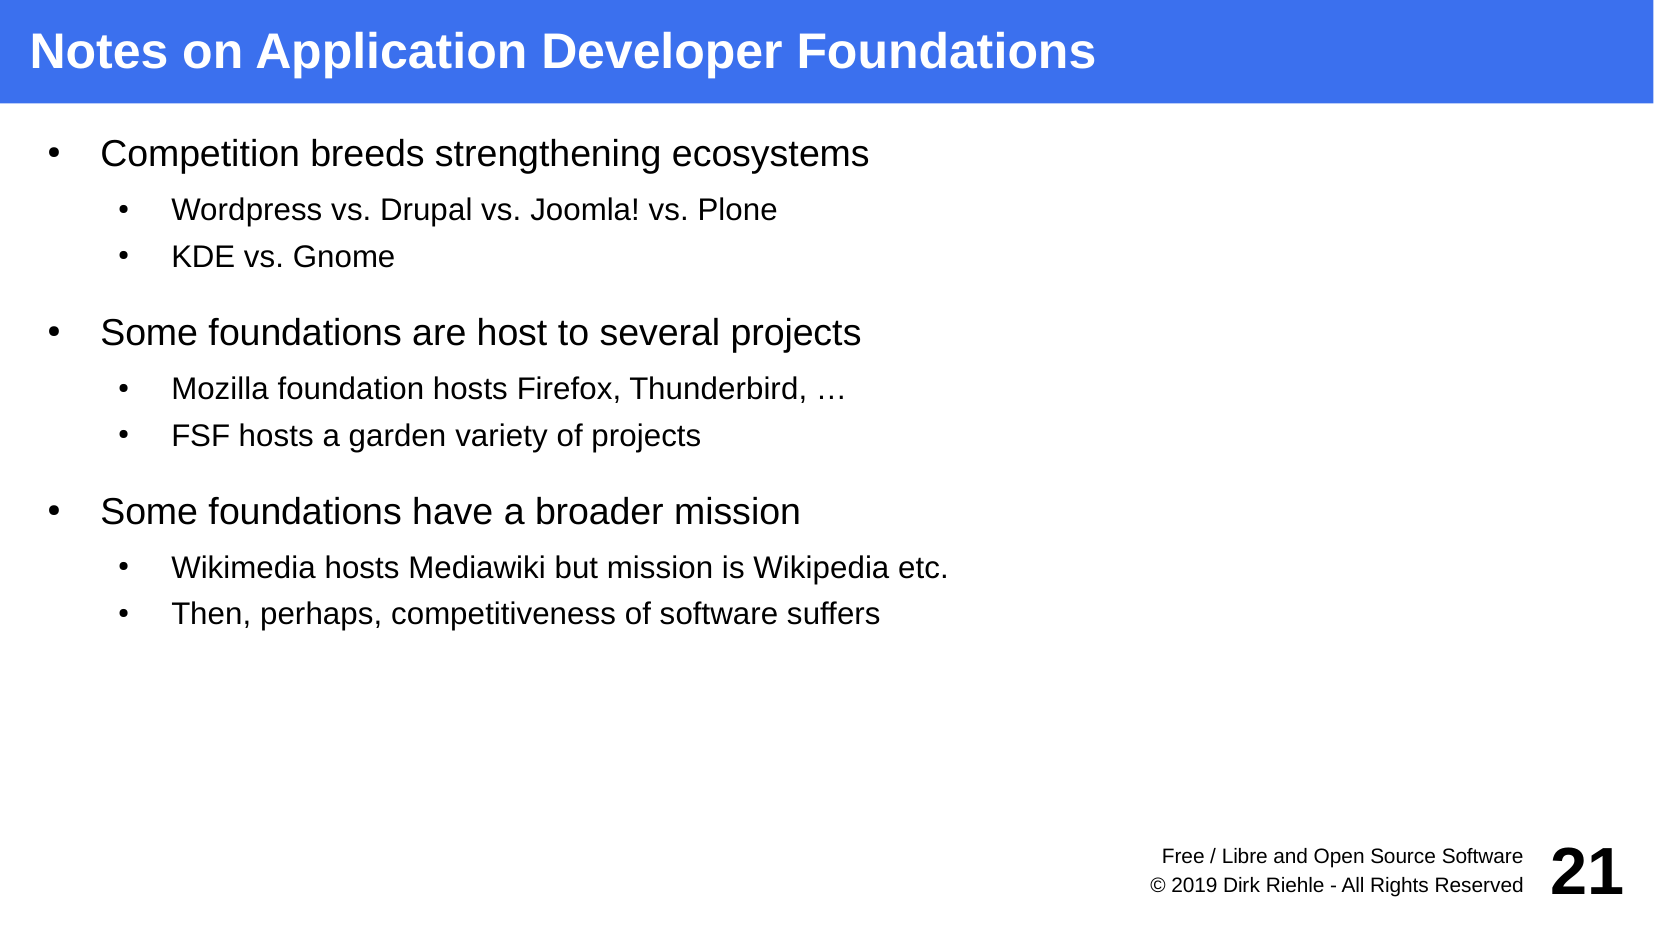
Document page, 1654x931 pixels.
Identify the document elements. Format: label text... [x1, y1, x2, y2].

list Competition breeds strengthening ecosystems Wordpress vs. Drupal vs. Joomla! vs. Plone KDE vs. Gnome Some foundations are host to several projects Mozilla foundation hosts Firefox, Thunderbird, … FSF hosts a garden variety of projects Some foundations have a broader mission Wikimedia hosts Mediawiki but mission is Wikipedia etc. Then, perhaps, competitiveness of software suffers [29, 132, 1625, 813]
title Notes on Application Developer Foundations [0, 0, 1654, 104]
